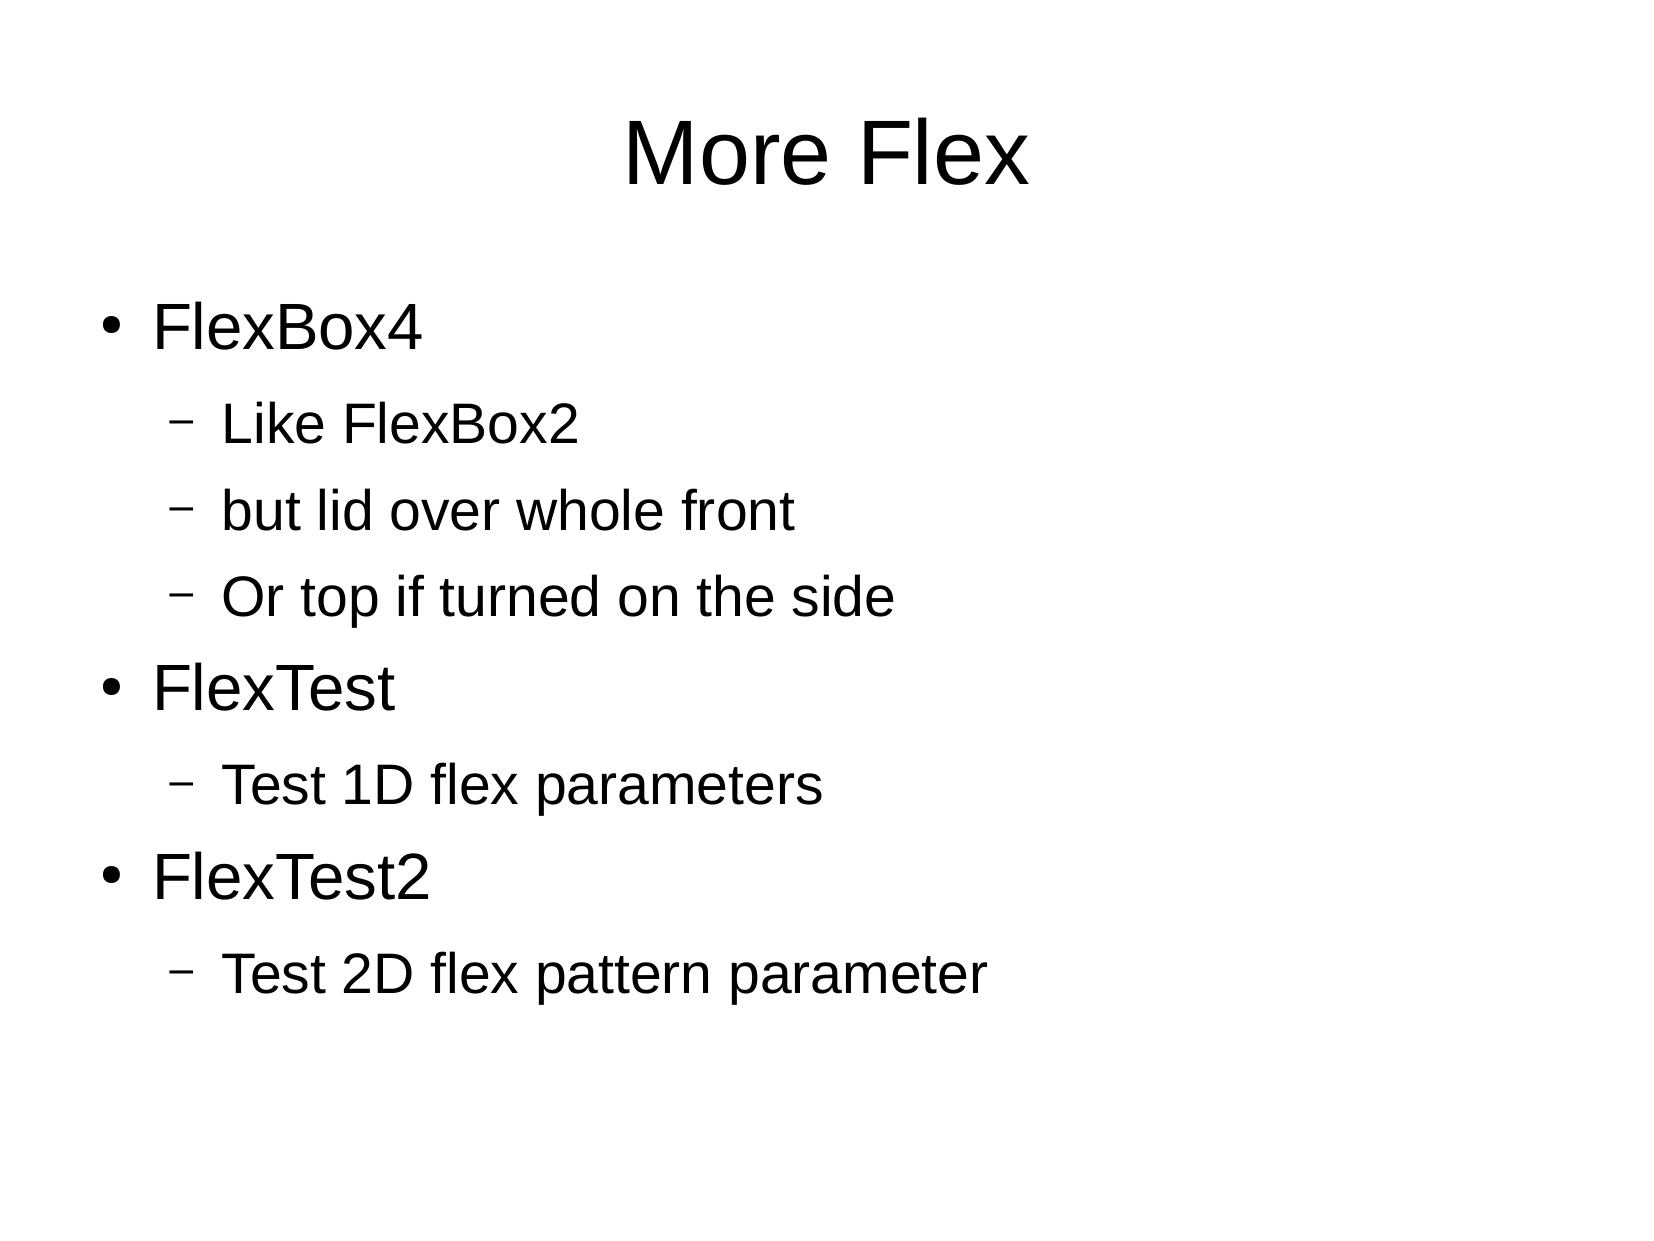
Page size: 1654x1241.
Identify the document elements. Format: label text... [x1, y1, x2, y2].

list FlexBox4 Like FlexBox2 but lid over whole front Or top if turned on the side FlexTest Test 1D flex parameters FlexTest2 Test 2D flex pattern parameter [82, 290, 1571, 1010]
title More Flex [82, 49, 1571, 257]
